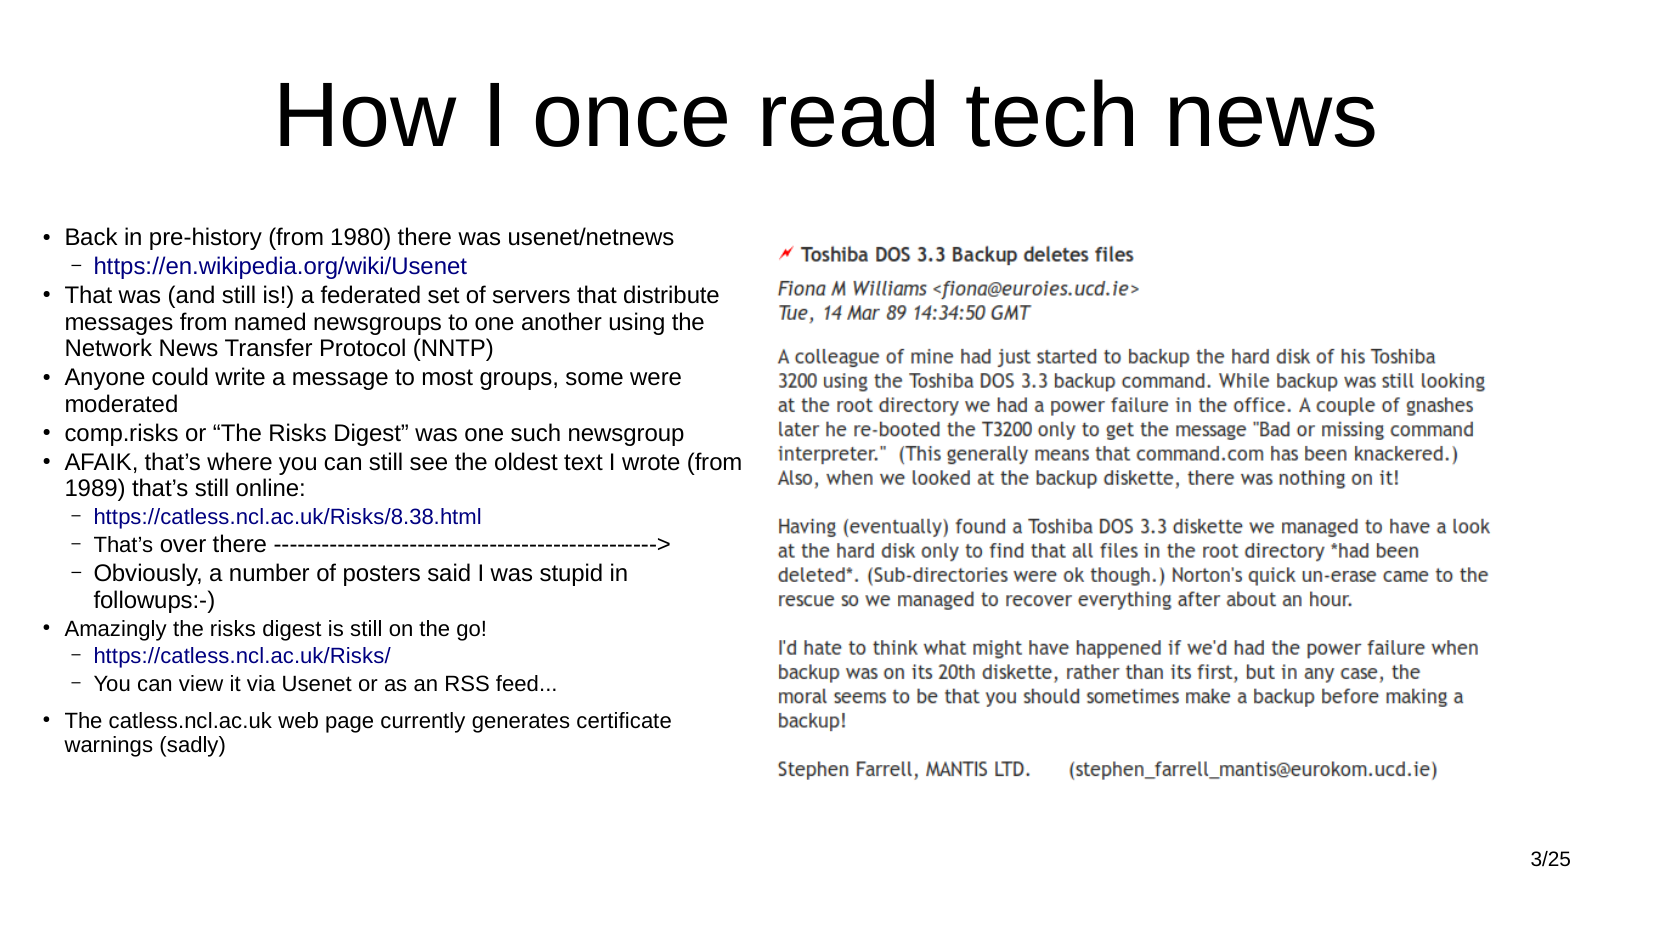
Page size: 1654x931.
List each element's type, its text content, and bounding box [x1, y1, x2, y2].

title How I once read tech news [82, 37, 1571, 193]
picture [767, 224, 1648, 815]
list Back in pre-history (from 1980) there was usenet/netnews https://en.wikipedia.org/wiki/Usenet That was (and still is!) a federated set of servers that distribute messages from named newsgroups to one another using the Network News Transfer Protocol (NNTP) Anyone could write a message to most groups, some were moderated comp.risks or “The Risks Digest” was one such newsgroup AFAIK, that’s where you can still see the oldest text I wrote (from 1989) that’s still online: https://catless.ncl.ac.uk/Risks/8.38.html That’s over there ------------------------------------------------> Obviously, a number of posters said I was stupid in followups:-) Amazingly the risks digest is still on the go! https://catless.ncl.ac.uk/Risks/ You can view it via Usenet or as an RSS feed... The catless.ncl.ac.uk web page currently generates certificate warnings (sadly) [35, 224, 756, 764]
